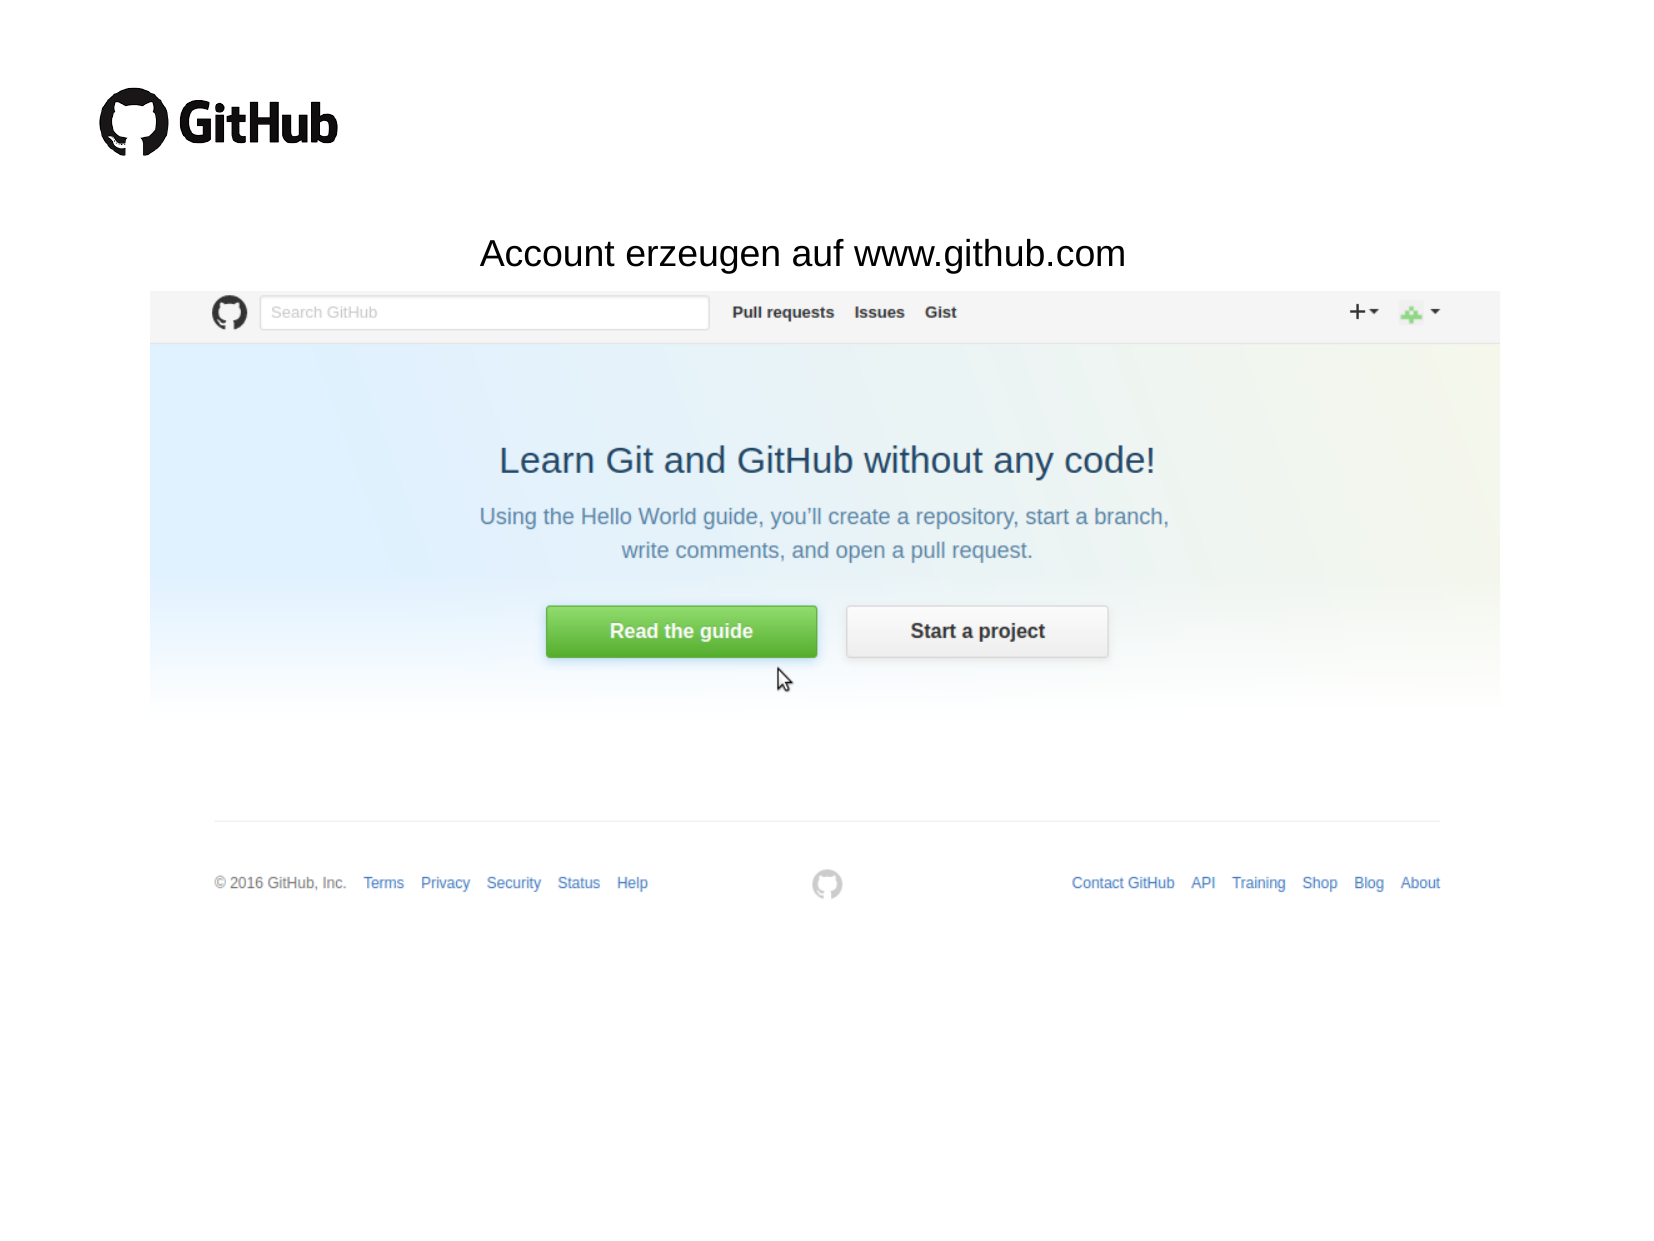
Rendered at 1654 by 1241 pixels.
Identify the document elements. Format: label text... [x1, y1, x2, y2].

picture [150, 291, 1501, 924]
text_box Account erzeugen auf www.github.com [465, 225, 1142, 282]
picture [60, 63, 376, 181]
